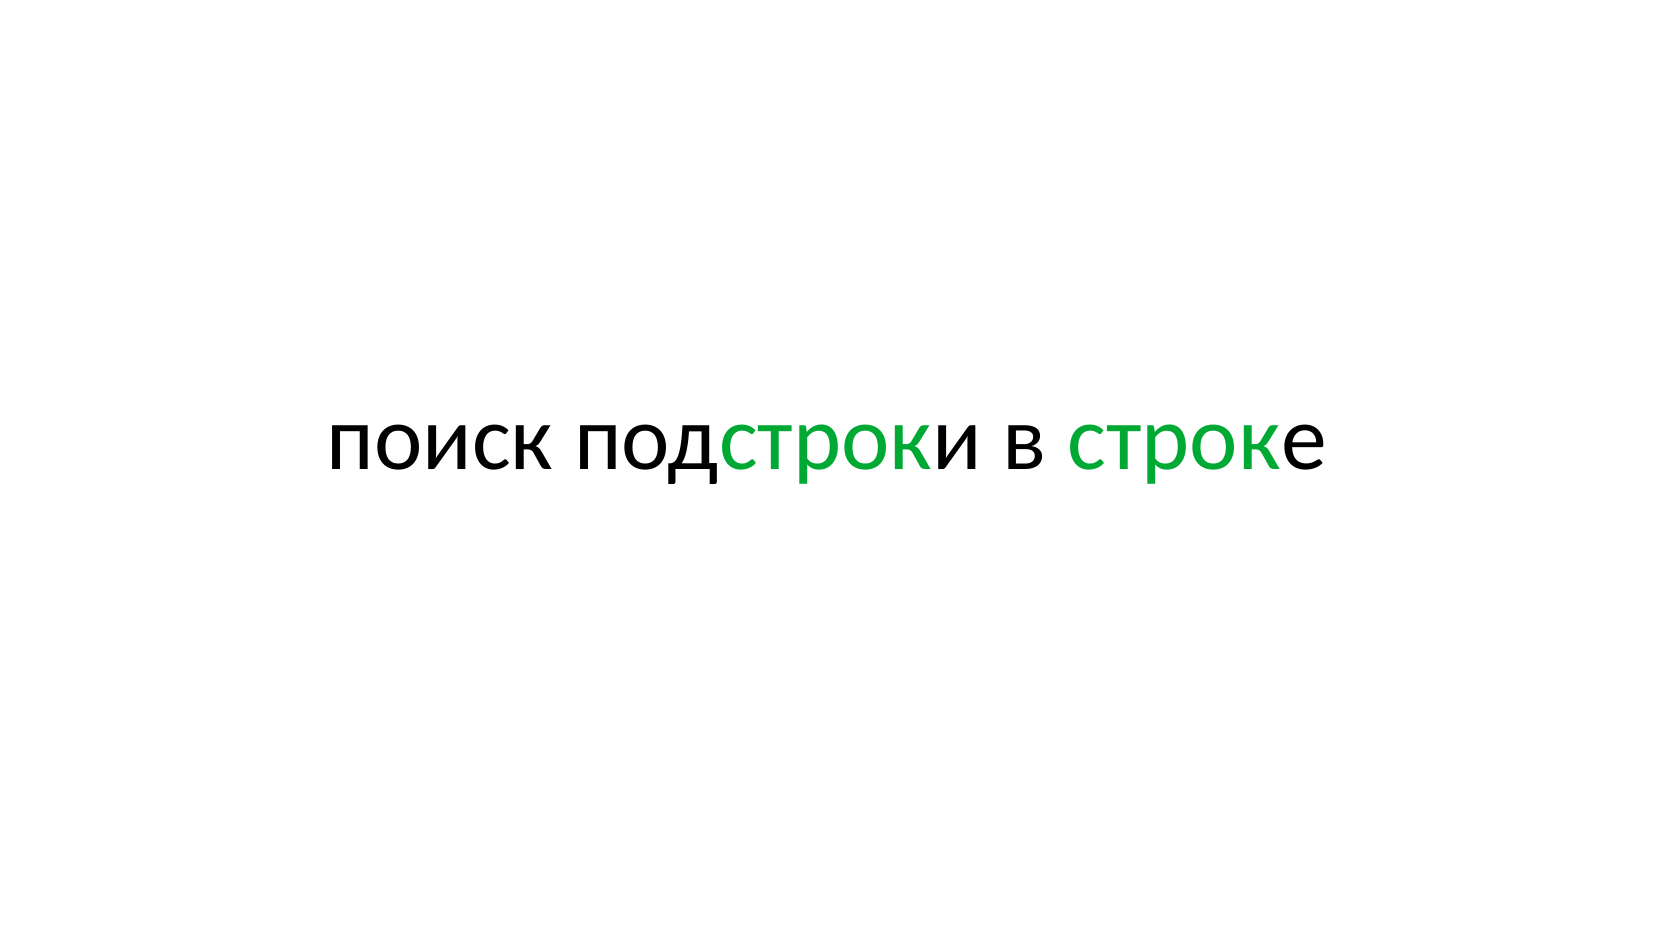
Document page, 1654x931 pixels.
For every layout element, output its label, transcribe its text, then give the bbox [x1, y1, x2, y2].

title поиск подстроки в строке [82, 37, 1571, 857]
